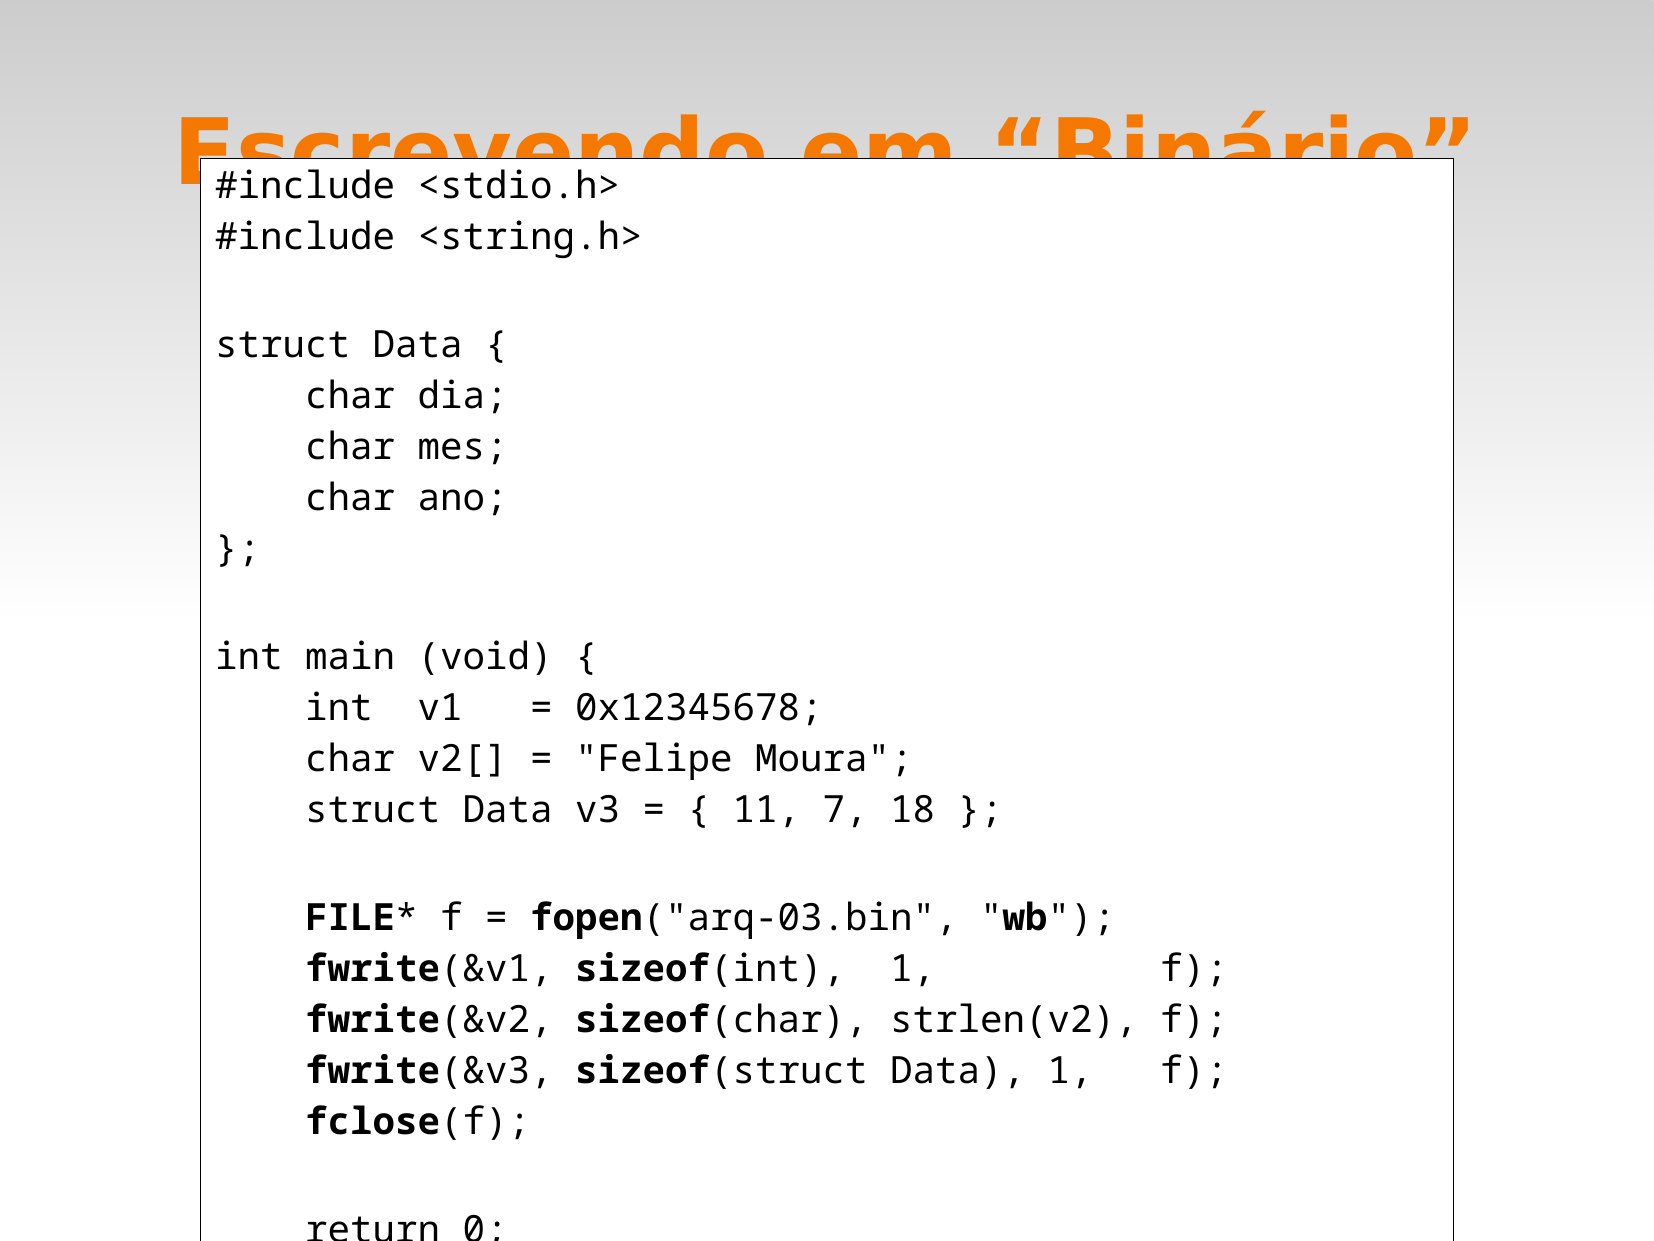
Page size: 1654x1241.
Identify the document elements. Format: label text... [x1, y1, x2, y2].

title Escrevendo em “Binário” [82, 49, 1571, 257]
text_box #include <stdio.h> #include <string.h> struct Data { char dia; char mes; char ano; }; int main (void) { int v1 = 0x12345678; char v2[] = "Felipe Moura"; struct Data v3 = { 11, 7, 18 }; FILE* f = fopen("arq-03.bin", "wb"); fwrite(&v1, sizeof(int), 1, f); fwrite(&v2, sizeof(char), strlen(v2), f); fwrite(&v3, sizeof(struct Data), 1, f); fclose(f); return 0; } [200, 242, 1454, 1221]
